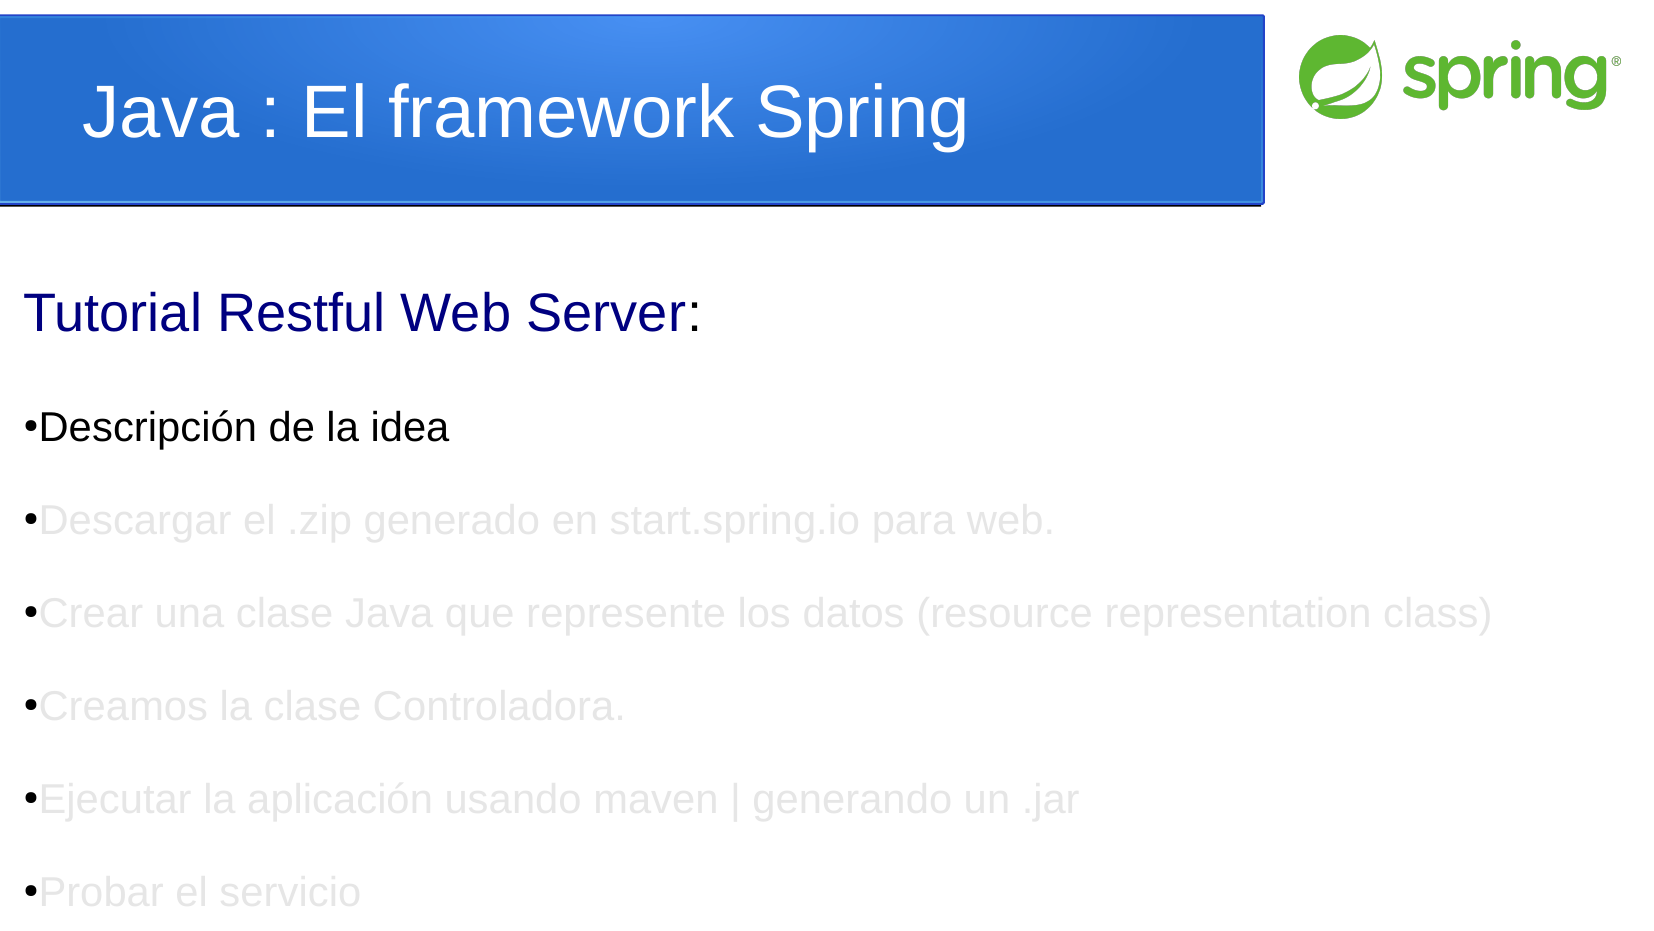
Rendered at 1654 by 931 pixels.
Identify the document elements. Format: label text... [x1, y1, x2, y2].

subtitle Tutorial Restful Web Server: Descripción de la idea Descargar el .zip generado en start.spring.io para web. Crear una clase Java que represente los datos (resource representation class) Creamos la clase Controladora. Ejecutar la aplicación usando maven | generando un .jar Probar el servicio [23, 184, 1642, 931]
picture [1299, 35, 1621, 119]
title Java : El framework Spring [82, 35, 1235, 184]
